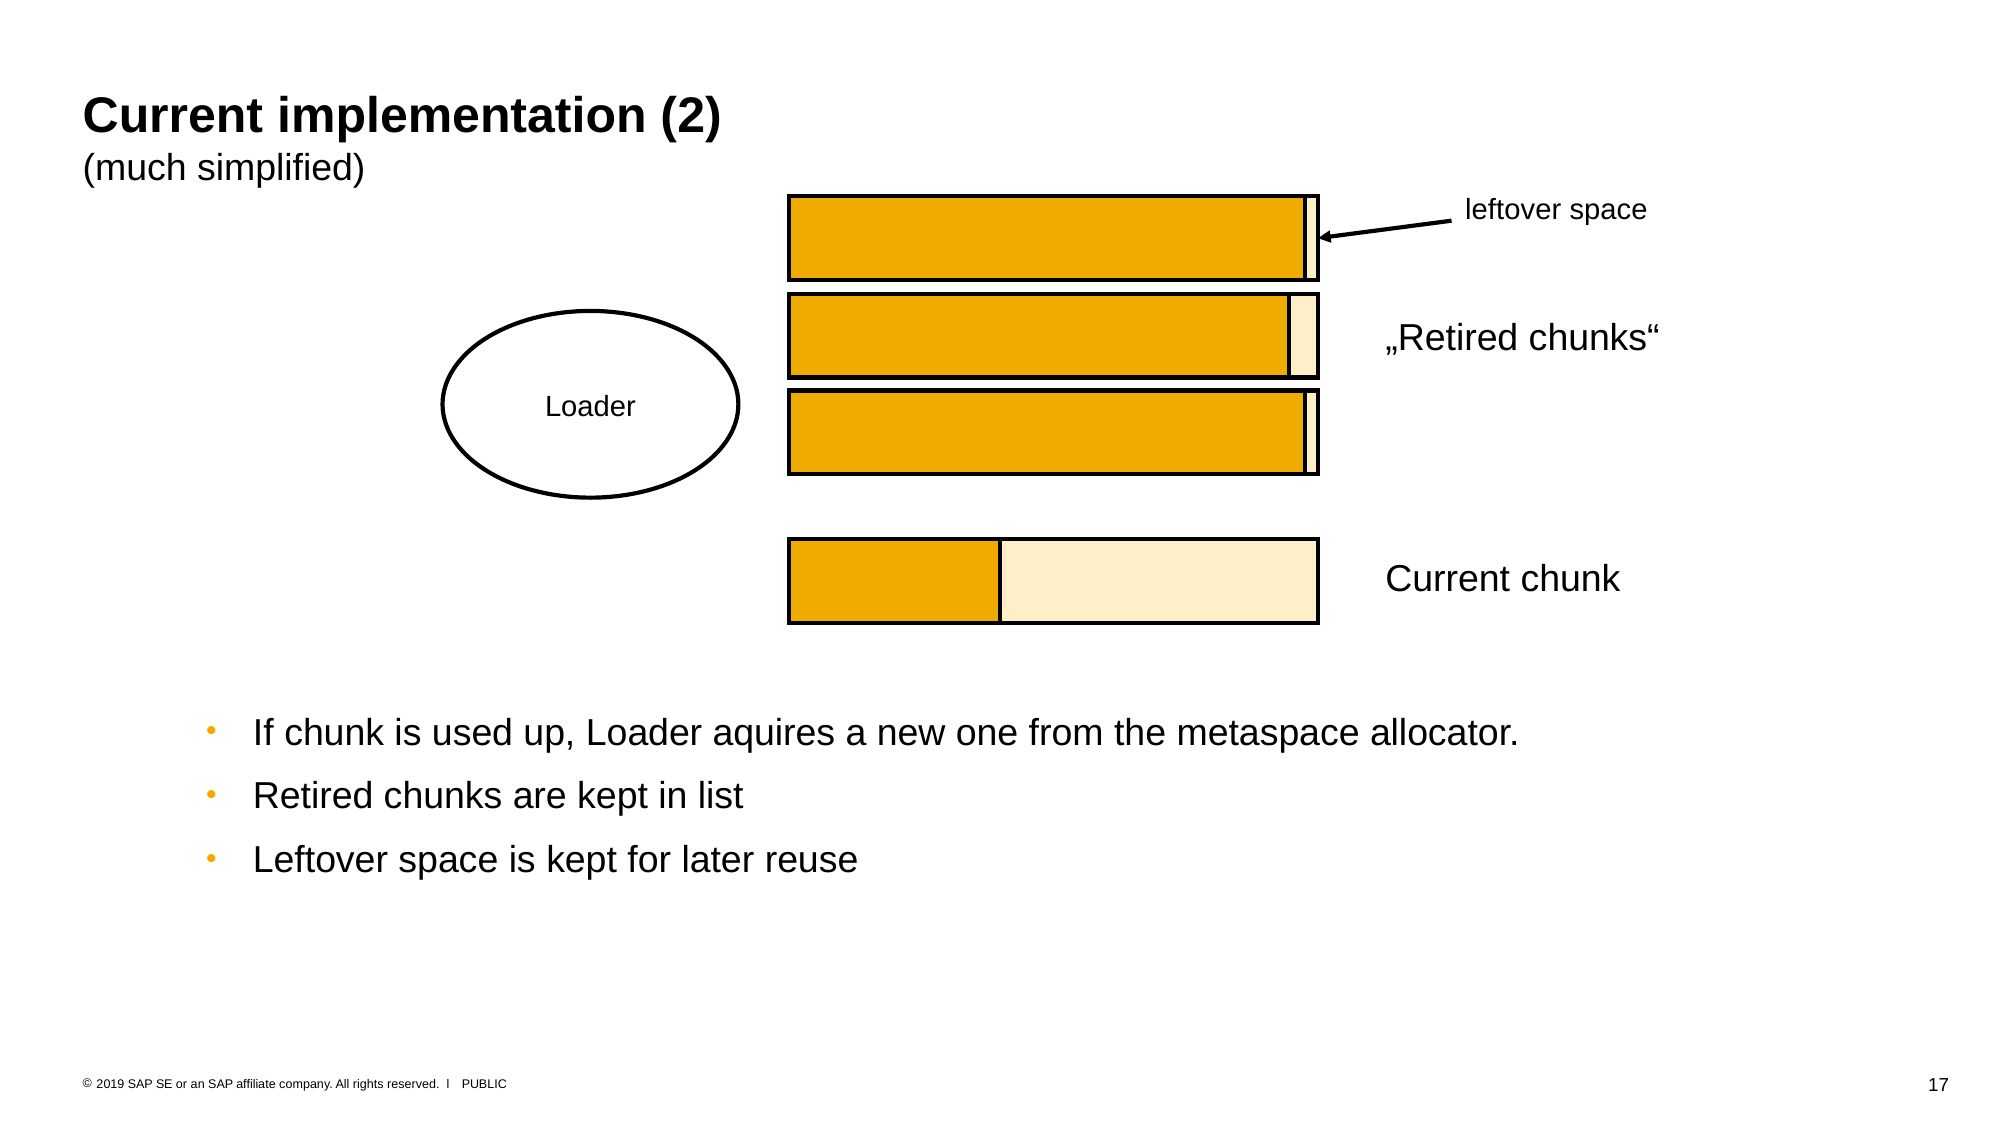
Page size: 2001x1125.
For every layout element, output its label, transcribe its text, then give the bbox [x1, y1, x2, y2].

text_box Current chunk [1385, 554, 1621, 600]
title Current implementation (2) (much simplified) [82, 82, 1918, 189]
text_box „Retired chunks“ [1385, 312, 1661, 358]
text_box leftover space [1465, 190, 1648, 226]
text_box Loader [442, 310, 739, 498]
text_box [788, 539, 1319, 623]
text_box [788, 196, 1319, 281]
text_box [788, 293, 1319, 378]
text_box If chunk is used up, Loader aquires a new one from the metaspace allocator. Retired chunks are kept in list Leftover space is kept for later reuse [205, 707, 1747, 945]
text_box [788, 390, 1319, 475]
